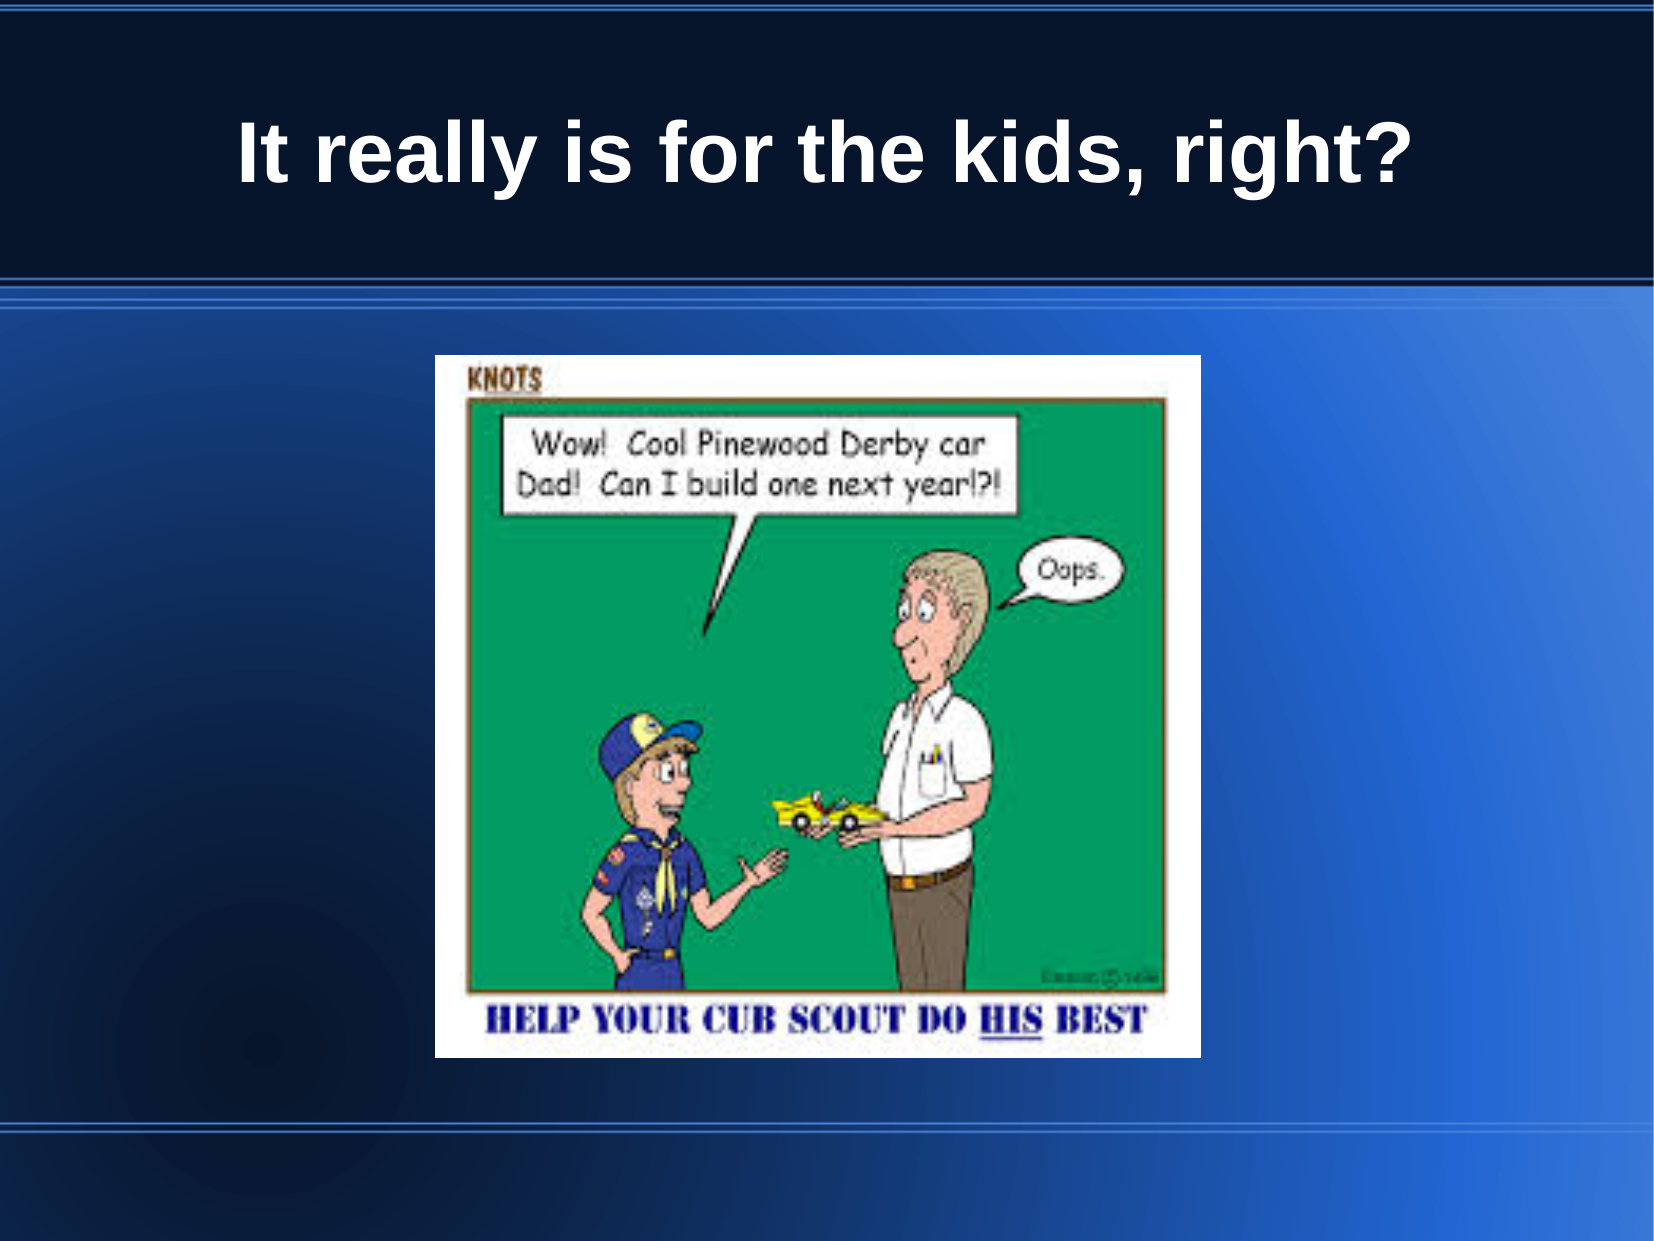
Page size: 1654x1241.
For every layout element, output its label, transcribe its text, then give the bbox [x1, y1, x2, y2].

picture [0, 0, 1654, 1241]
title It really is for the kids, right? [82, 49, 1571, 257]
